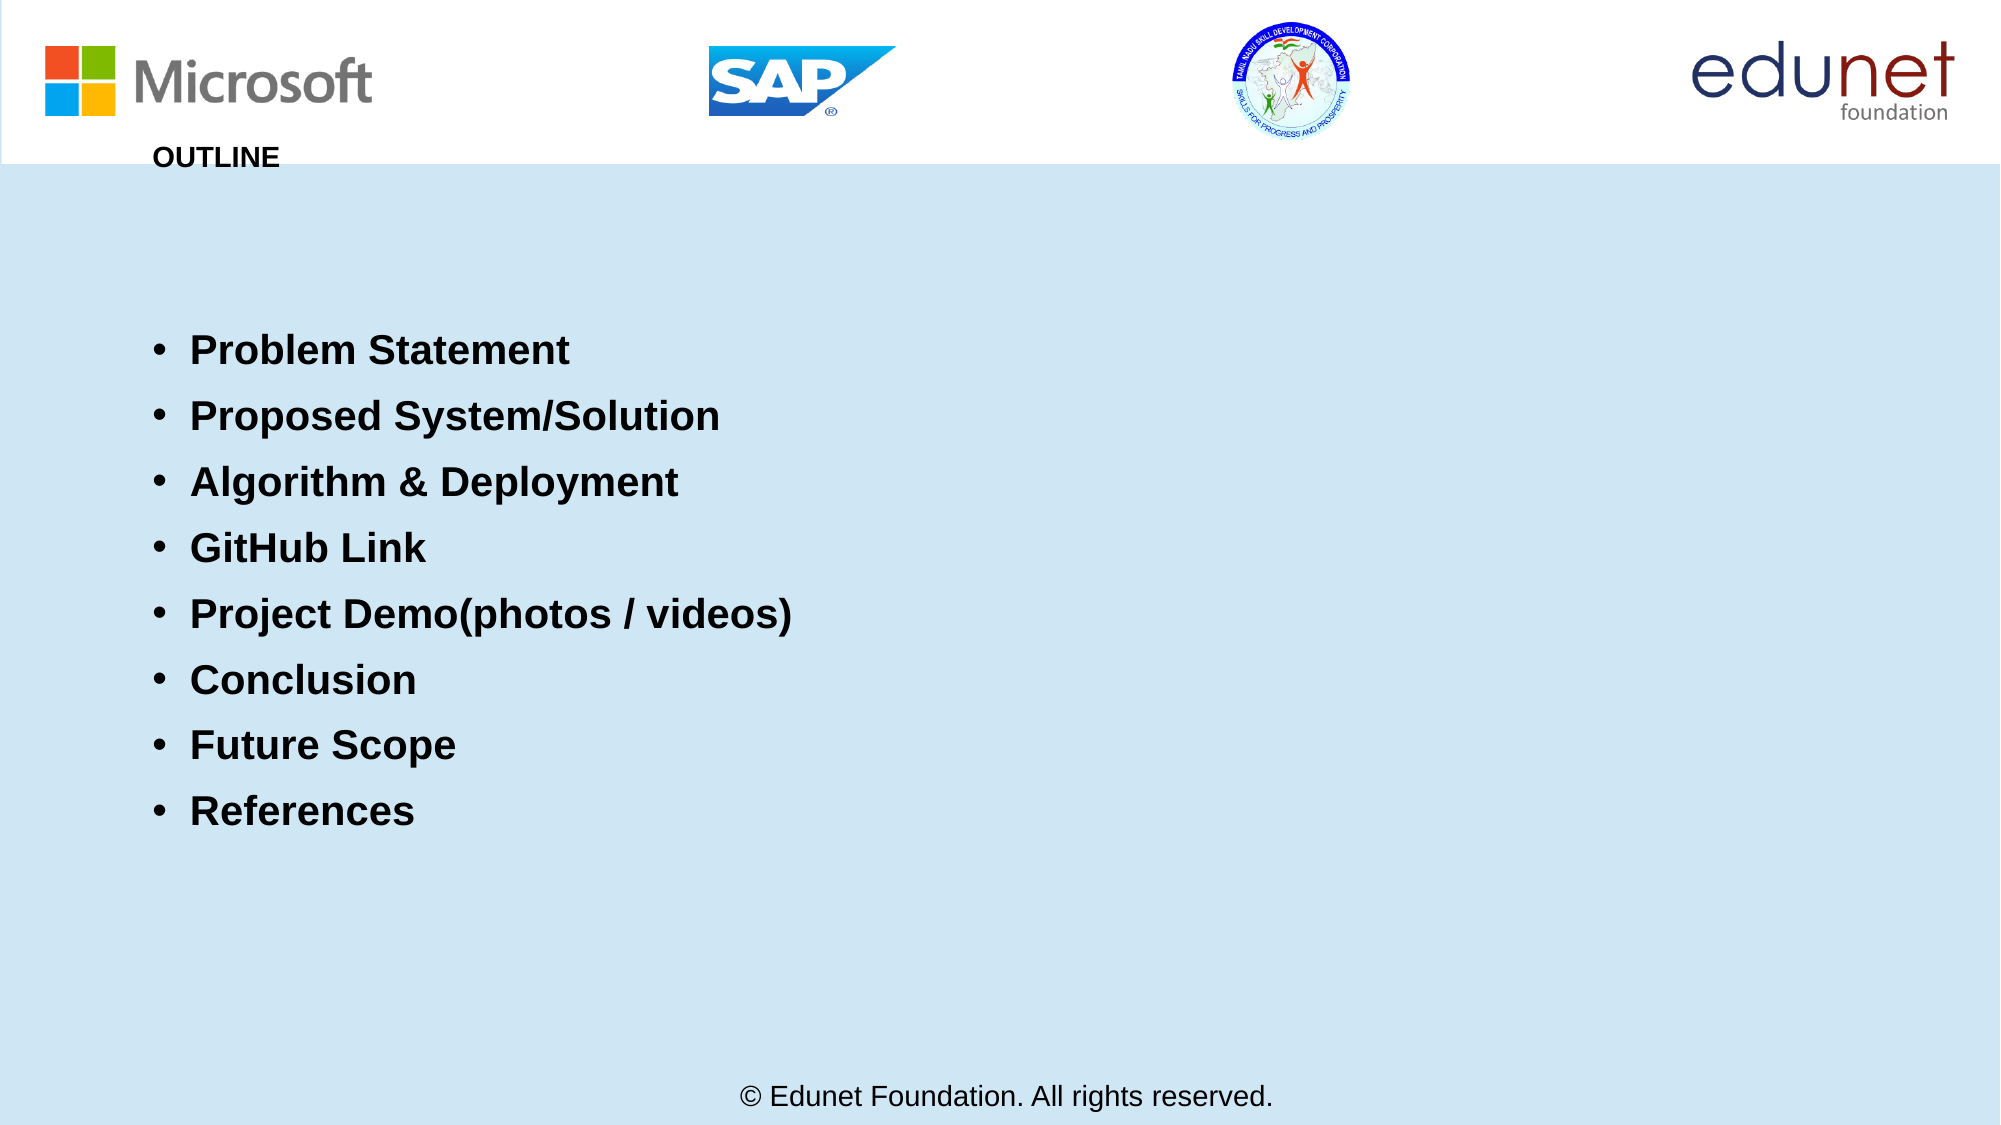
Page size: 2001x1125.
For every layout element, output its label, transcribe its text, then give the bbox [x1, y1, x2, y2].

picture [45, 46, 372, 116]
picture [1232, 22, 1350, 135]
list Problem Statement Proposed System/Solution Algorithm & Deployment GitHub Link Project Demo(photos / videos) Conclusion Future Scope References [137, 265, 1945, 1125]
picture [1686, 37, 1957, 125]
title OUTLINE [137, 135, 1863, 265]
picture [709, 48, 896, 116]
footer © Edunet Foundation. All rights reserved. [669, 1065, 1345, 1125]
